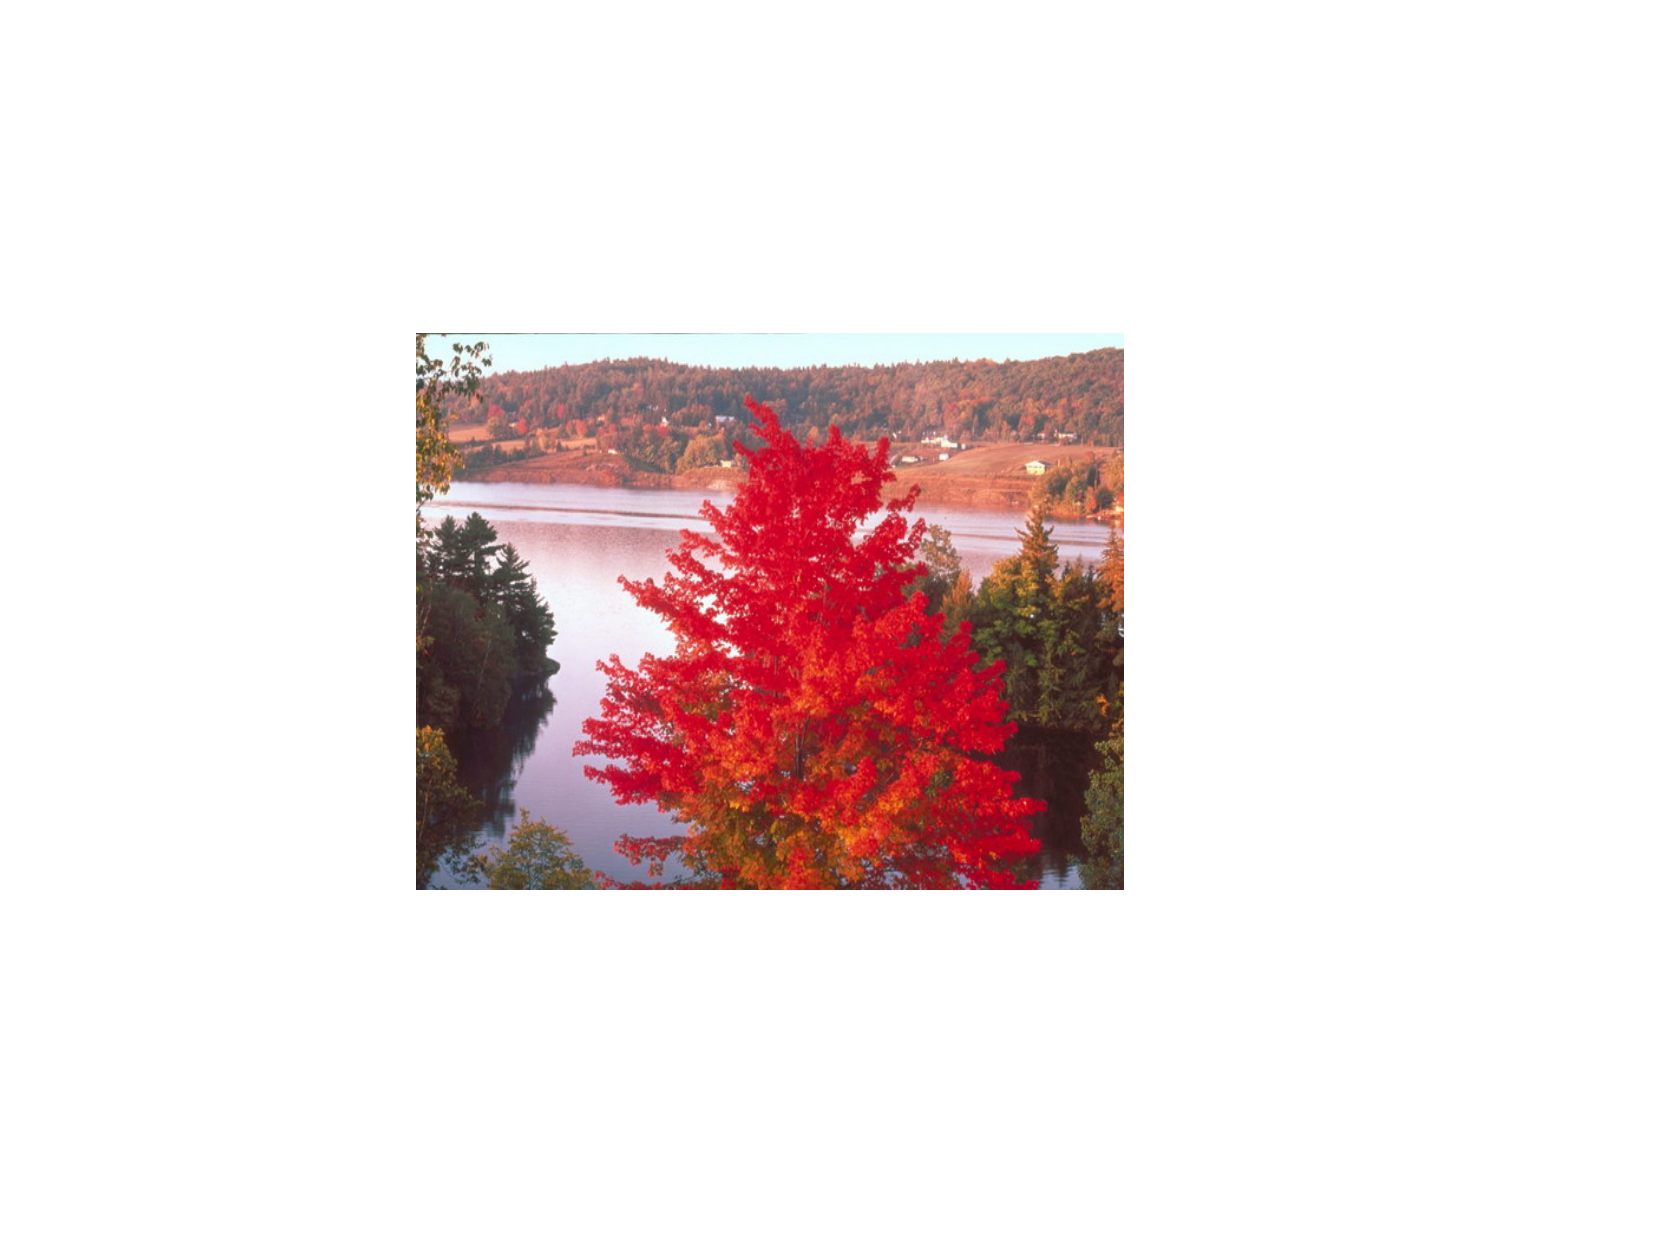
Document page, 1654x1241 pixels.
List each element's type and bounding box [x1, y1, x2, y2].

picture [416, 333, 1124, 890]
